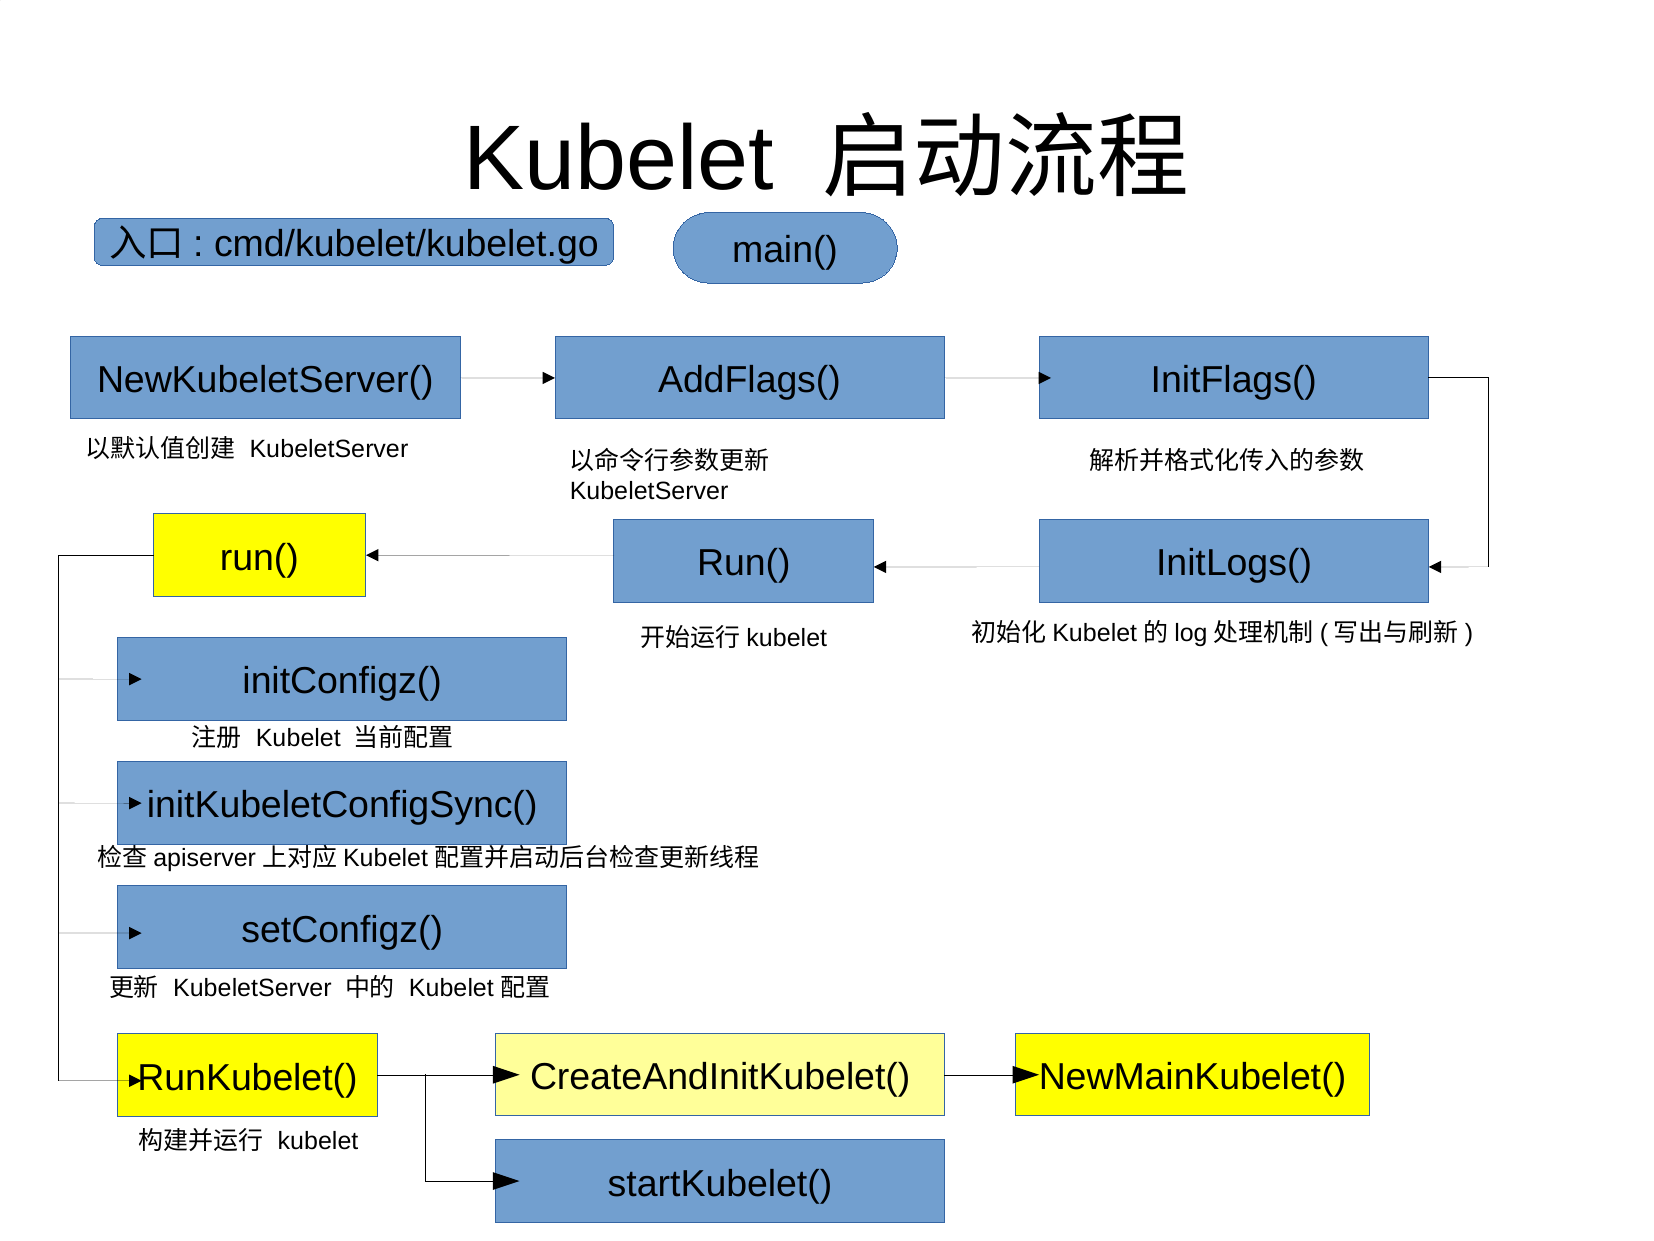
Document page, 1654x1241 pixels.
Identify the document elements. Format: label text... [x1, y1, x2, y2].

text_box main() [673, 212, 898, 284]
text_box 更新 KubeletServer 中的 Kubelet配置 [94, 963, 567, 1016]
text_box 解析并格式化传入的参数 [1074, 436, 1382, 489]
text_box initConfigz() [118, 638, 566, 720]
text_box setConfigz() [118, 886, 566, 963]
text_box 以命令行参数更新 KubeletServer [555, 436, 957, 489]
text_box Kubelet 启动流程 [82, 49, 1571, 257]
text_box Run() [614, 520, 874, 602]
text_box initKubeletConfigSync() [118, 762, 566, 833]
text_box 入口: cmd/kubelet/kubelet.go [94, 218, 614, 266]
text_box 检查apiserver上对应Kubelet配置并启动后台检查更新线程 [82, 833, 780, 886]
text_box InitFlags() [1039, 337, 1429, 419]
text_box 注册 Kubelet 当前配置 [177, 714, 484, 767]
text_box 开始运行kubelet [625, 614, 862, 685]
text_box AddFlags() [555, 337, 944, 419]
text_box startKubelet() [496, 1140, 944, 1222]
text_box CreateAndInitKubelet() [496, 1033, 944, 1116]
text_box 构建并运行 kubelet [123, 1117, 378, 1169]
text_box NewMainKubelet() [1016, 1033, 1370, 1116]
text_box RunKubelet() [118, 1034, 377, 1116]
text_box NewKubeletServer() [71, 337, 460, 419]
text_box 初始化Kubelet的log处理机制(写出与刷新) [956, 609, 1524, 662]
text_box run() [153, 514, 366, 596]
text_box 以默认值创建 KubeletServer [70, 425, 473, 477]
text_box InitLogs() [1039, 520, 1429, 602]
